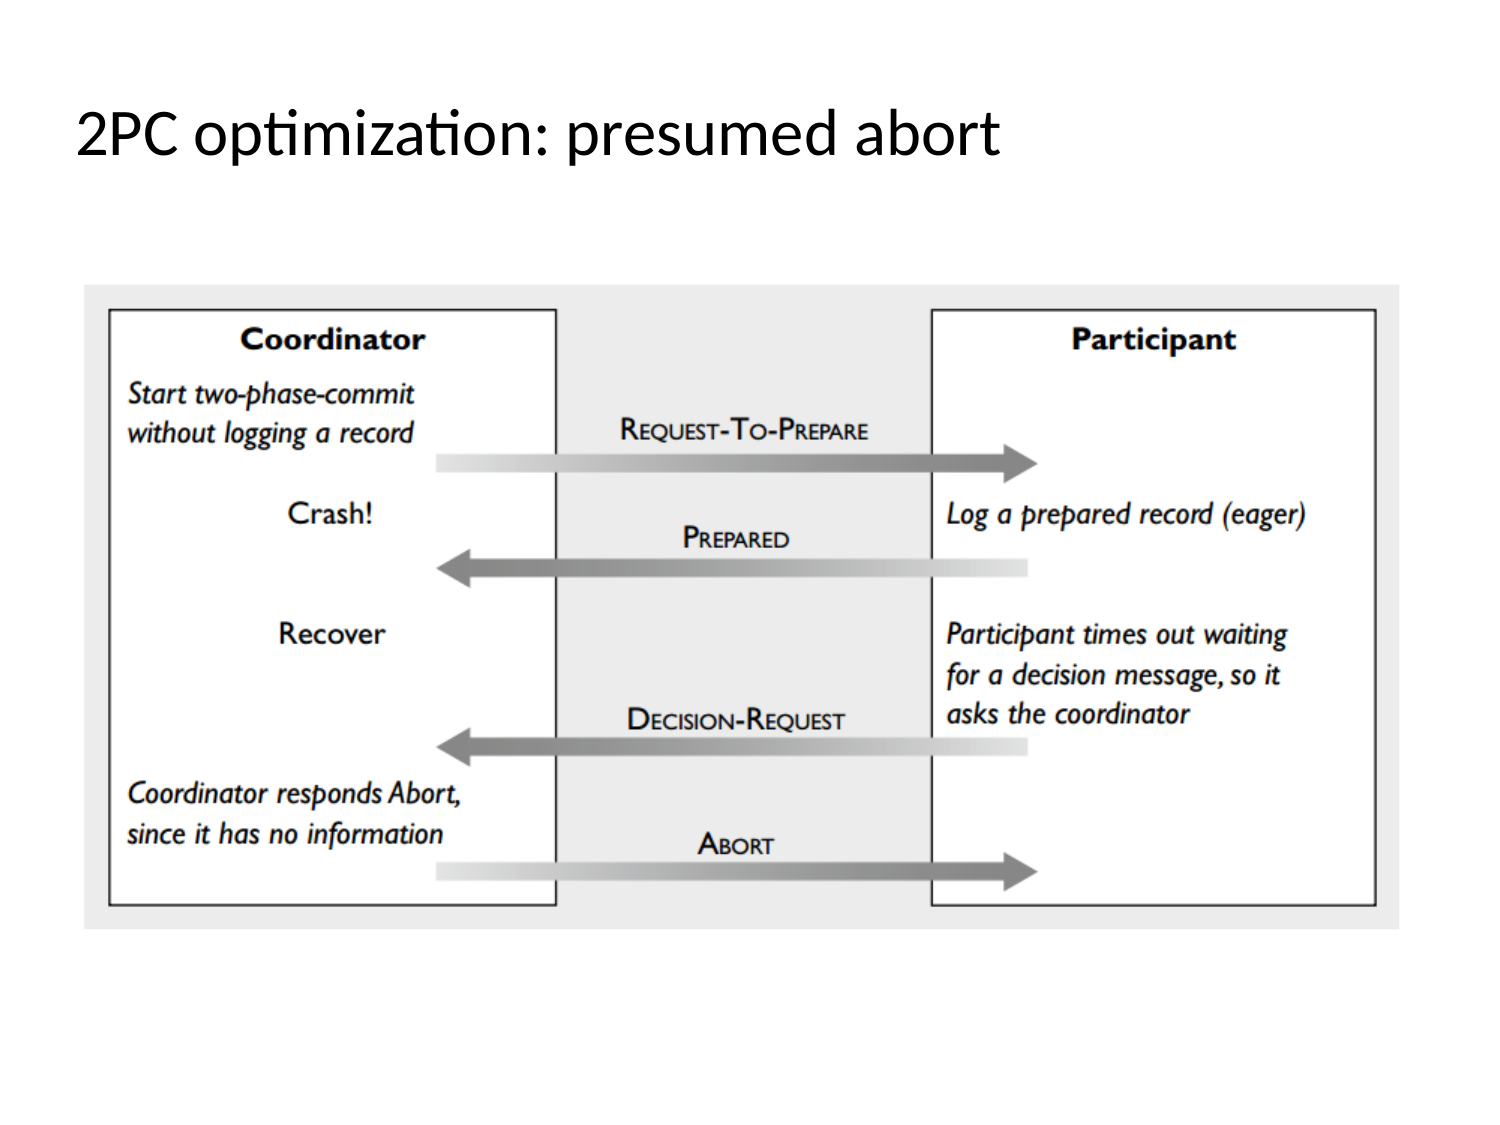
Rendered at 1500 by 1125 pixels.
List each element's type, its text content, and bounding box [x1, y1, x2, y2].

picture [68, 264, 1416, 949]
title 2PC optimization: presumed abort [75, 45, 1425, 233]
